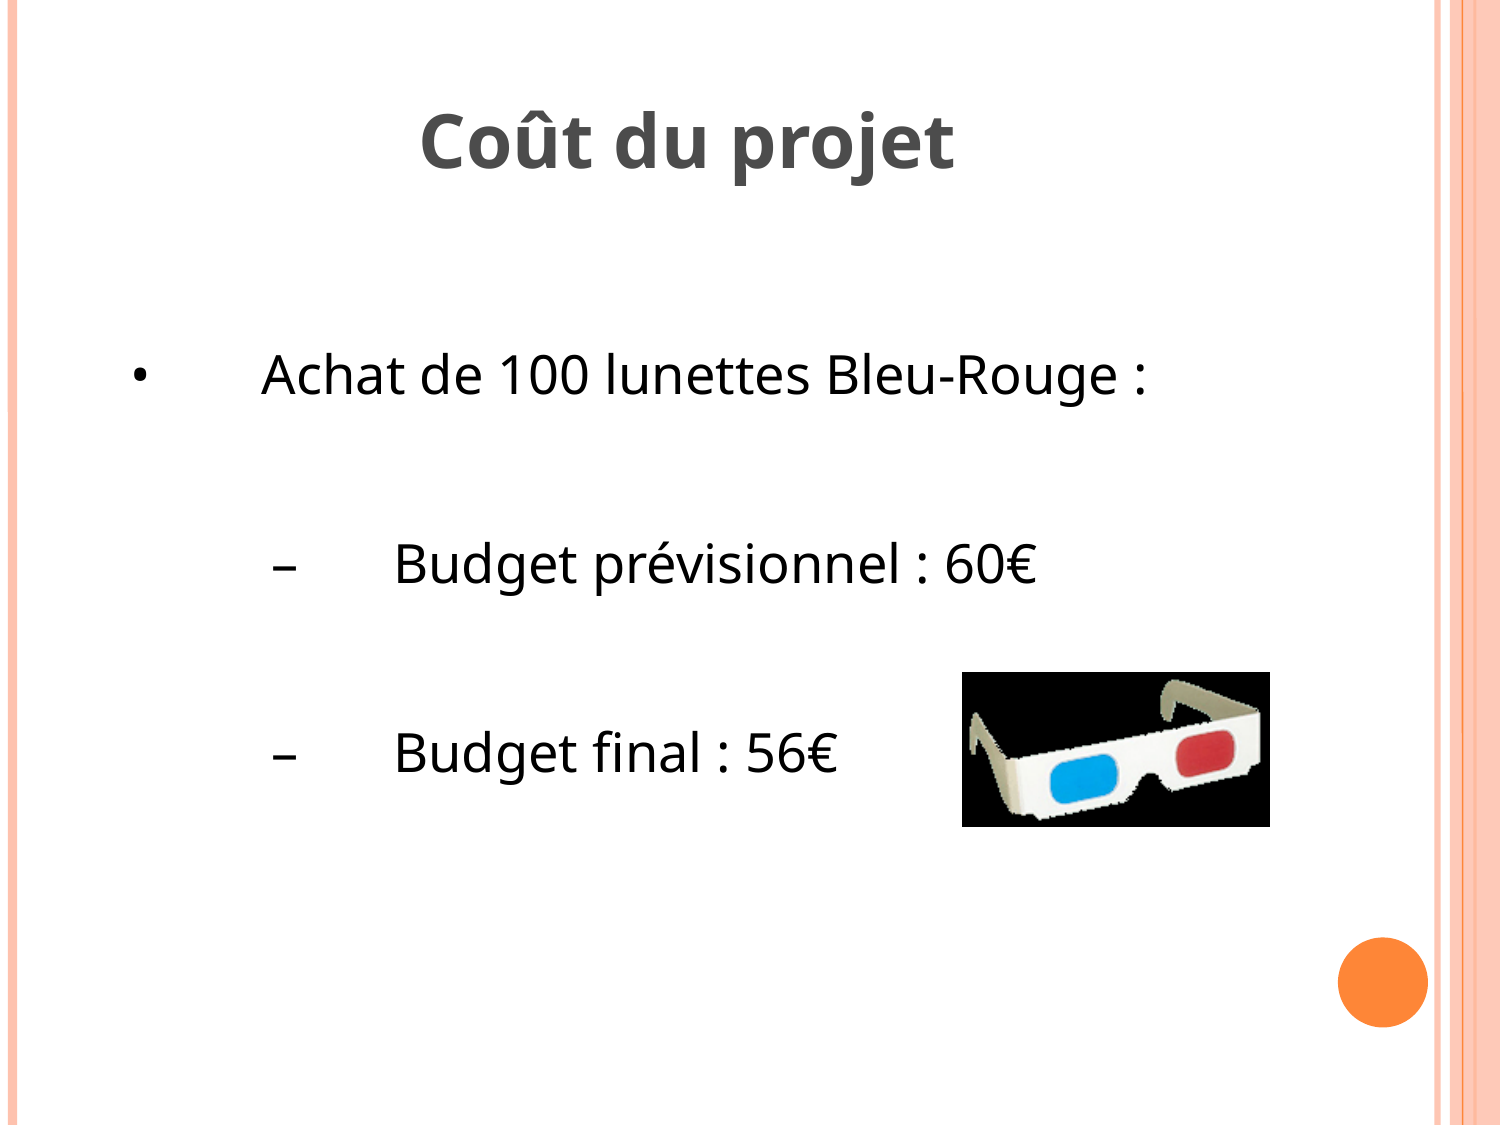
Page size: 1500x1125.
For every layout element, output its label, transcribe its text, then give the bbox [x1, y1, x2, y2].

list • Achat de 100 lunettes Bleu-Rouge : – Budget prévisionnel : 60€ – Budget final : 56€ [74, 340, 1300, 1125]
title Coût du projet [75, 52, 1300, 226]
picture [962, 672, 1270, 827]
